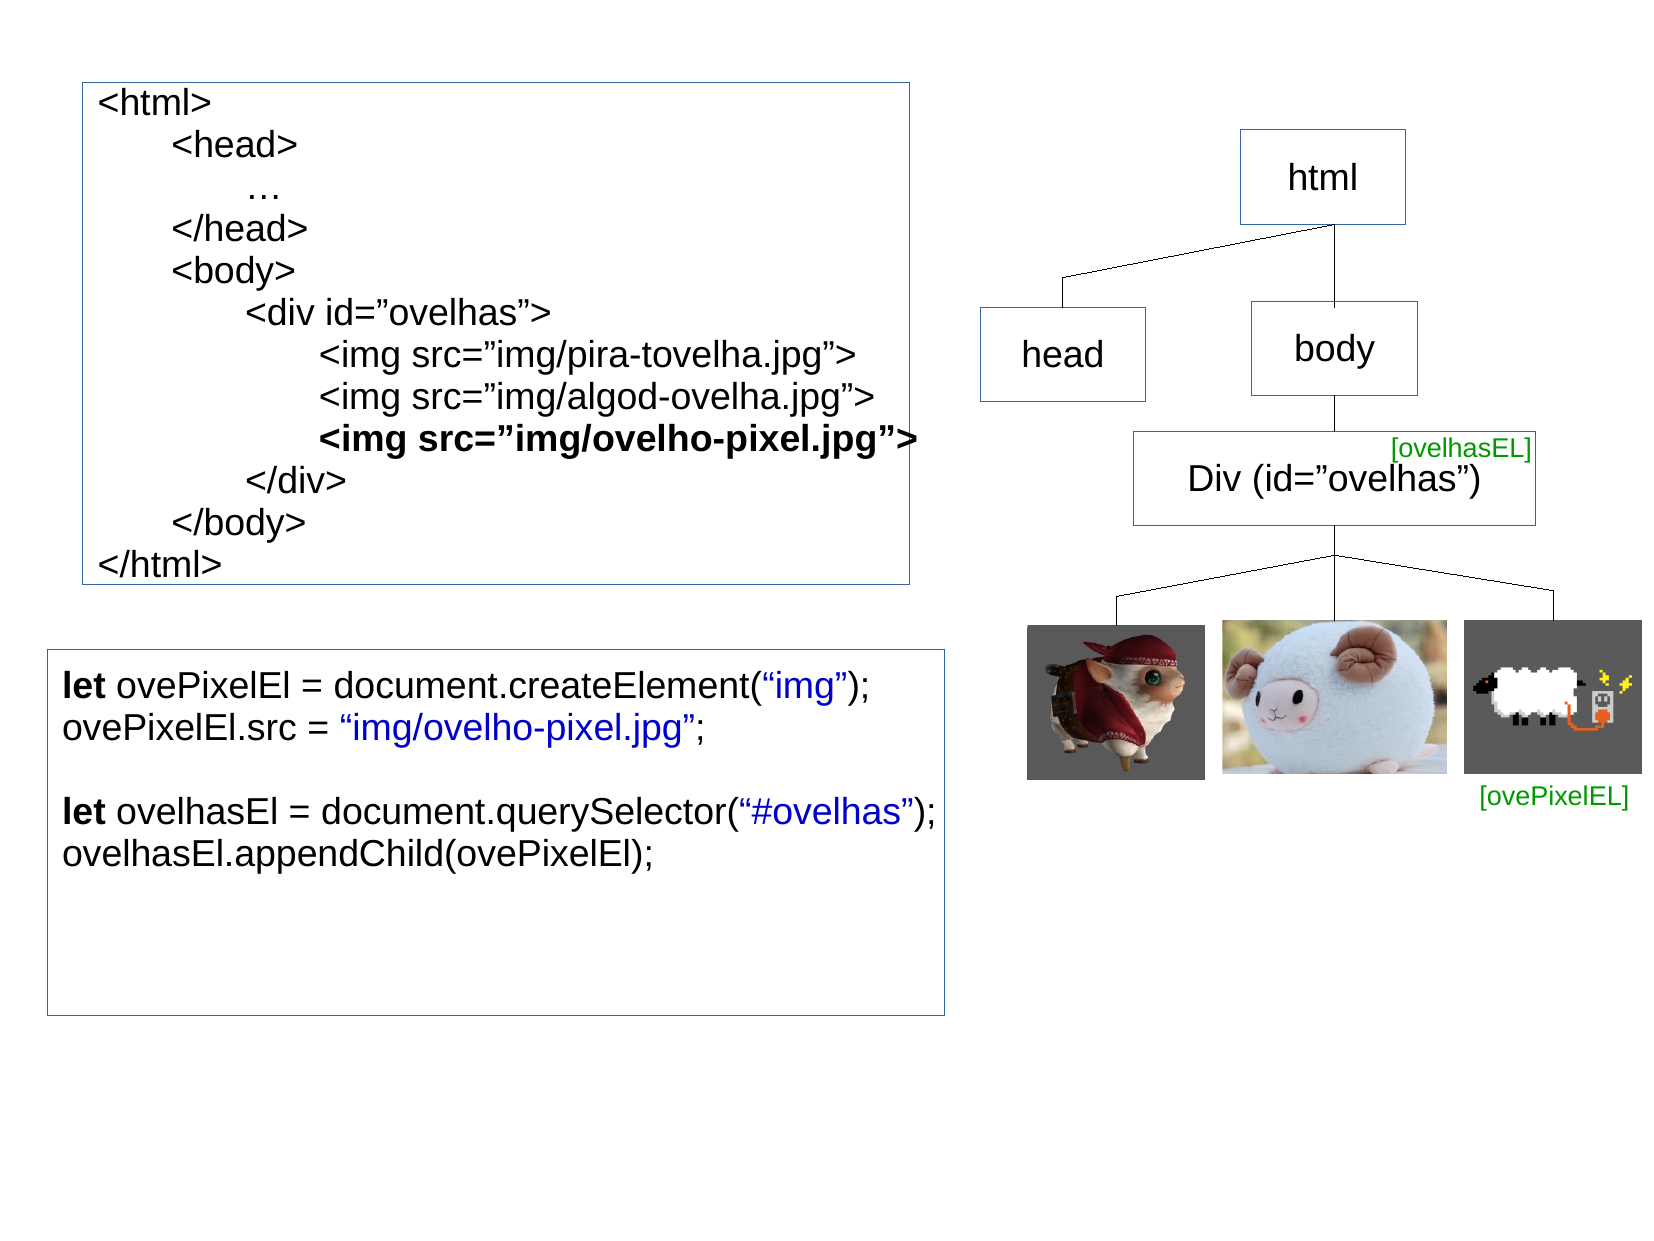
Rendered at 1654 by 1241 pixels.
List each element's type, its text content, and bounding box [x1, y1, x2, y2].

text_box body [1251, 301, 1418, 396]
text_box head [980, 307, 1146, 402]
picture [1464, 620, 1642, 773]
picture [1027, 625, 1205, 780]
text_box [ovelhasEL] [1375, 425, 1547, 471]
picture [1222, 620, 1447, 774]
text_box html [1240, 129, 1406, 225]
text_box Div (id=”ovelhas”) [1133, 431, 1536, 526]
text_box [ovePixelEL] [1464, 773, 1645, 819]
text_box <html> <head> … </head> <body> <div id=”ovelhas”> <img src=”img/pira-tovelha.jpg”> <img src=”img/algod-ovelha.jpg”> <img src=”img/ovelho-pixel.jpg”> </div> </body> </html> [82, 82, 910, 585]
text_box let ovePixelEl = document.createElement(“img”); ovePixelEl.src = “img/ovelho-pixel.jpg”; let ovelhasEl = document.querySelector(“#ovelhas”); ovelhasEl.appendChild(ovePixelEl); [47, 649, 945, 1016]
